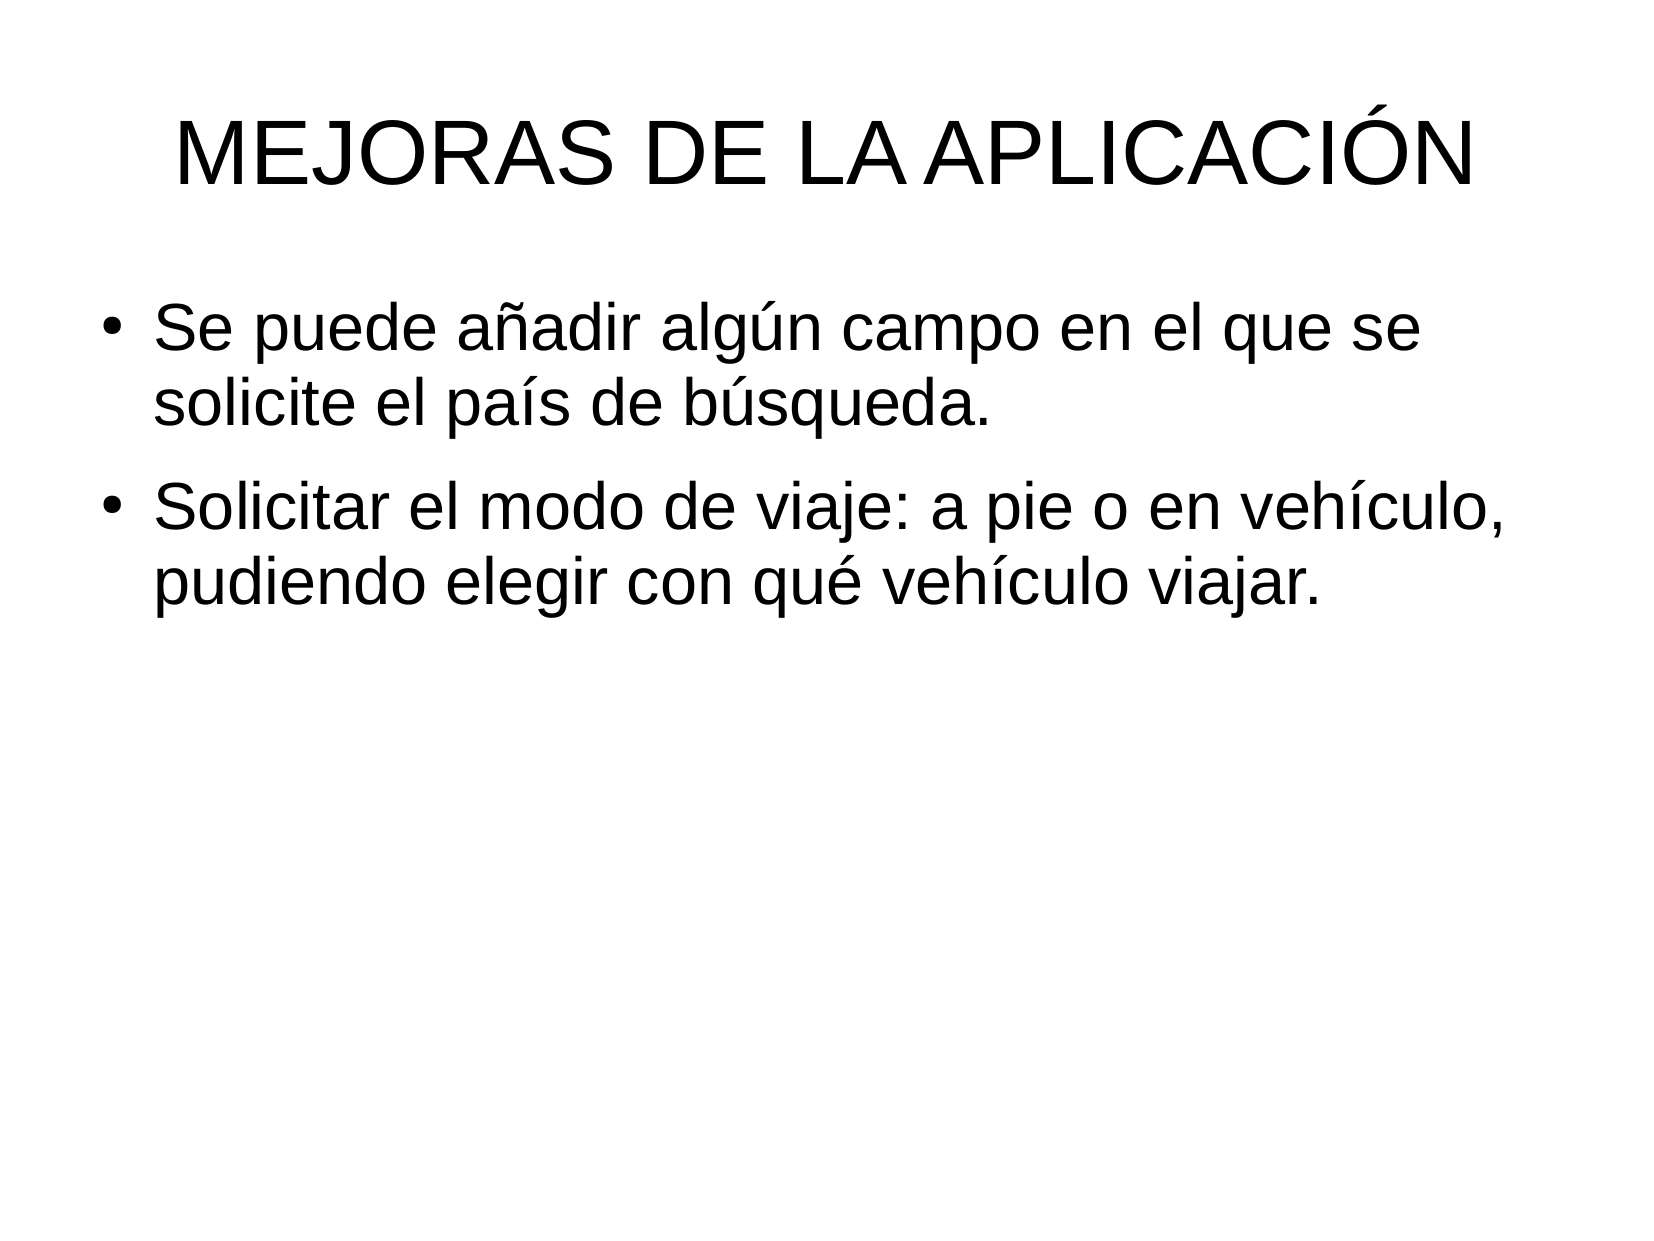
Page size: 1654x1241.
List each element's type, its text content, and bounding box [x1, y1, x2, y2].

list Se puede añadir algún campo en el que se solicite el país de búsqueda. Solicitar el modo de viaje: a pie o en vehículo, pudiendo elegir con qué vehículo viajar. [82, 290, 1571, 1010]
title MEJORAS DE LA APLICACIÓN [82, 49, 1571, 257]
